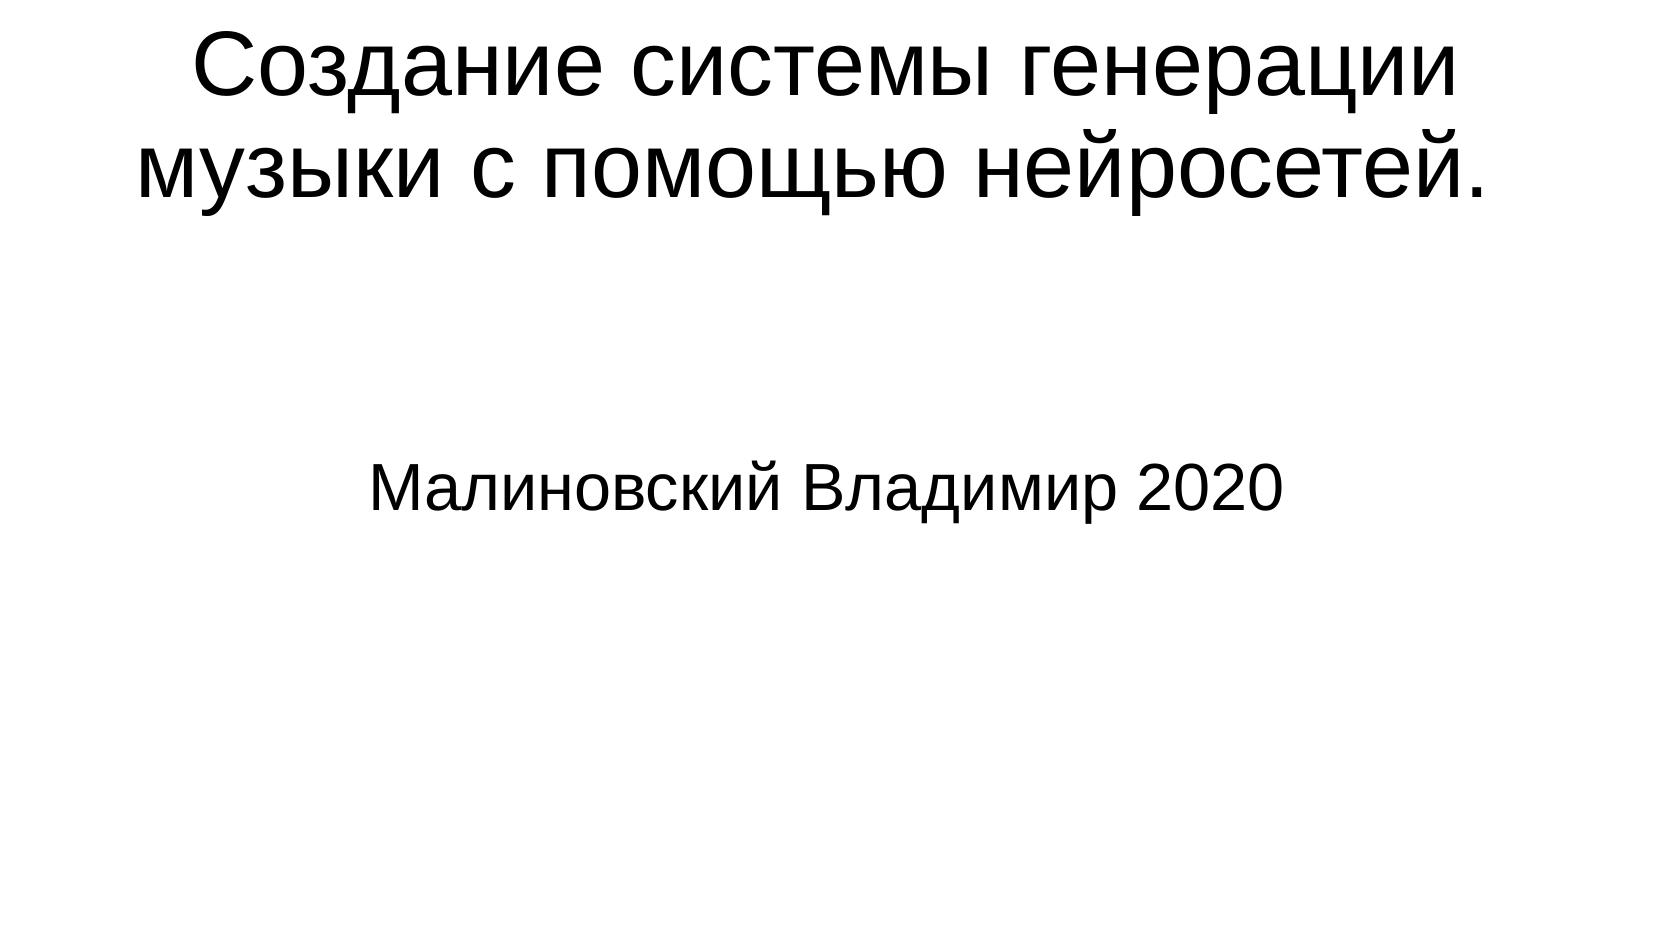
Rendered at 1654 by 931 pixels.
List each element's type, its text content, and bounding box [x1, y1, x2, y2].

subtitle Малиновский Владимир 2020 [82, 217, 1571, 758]
title Создание системы генерации музыки с помощью нейросетей. [82, 12, 1571, 217]
